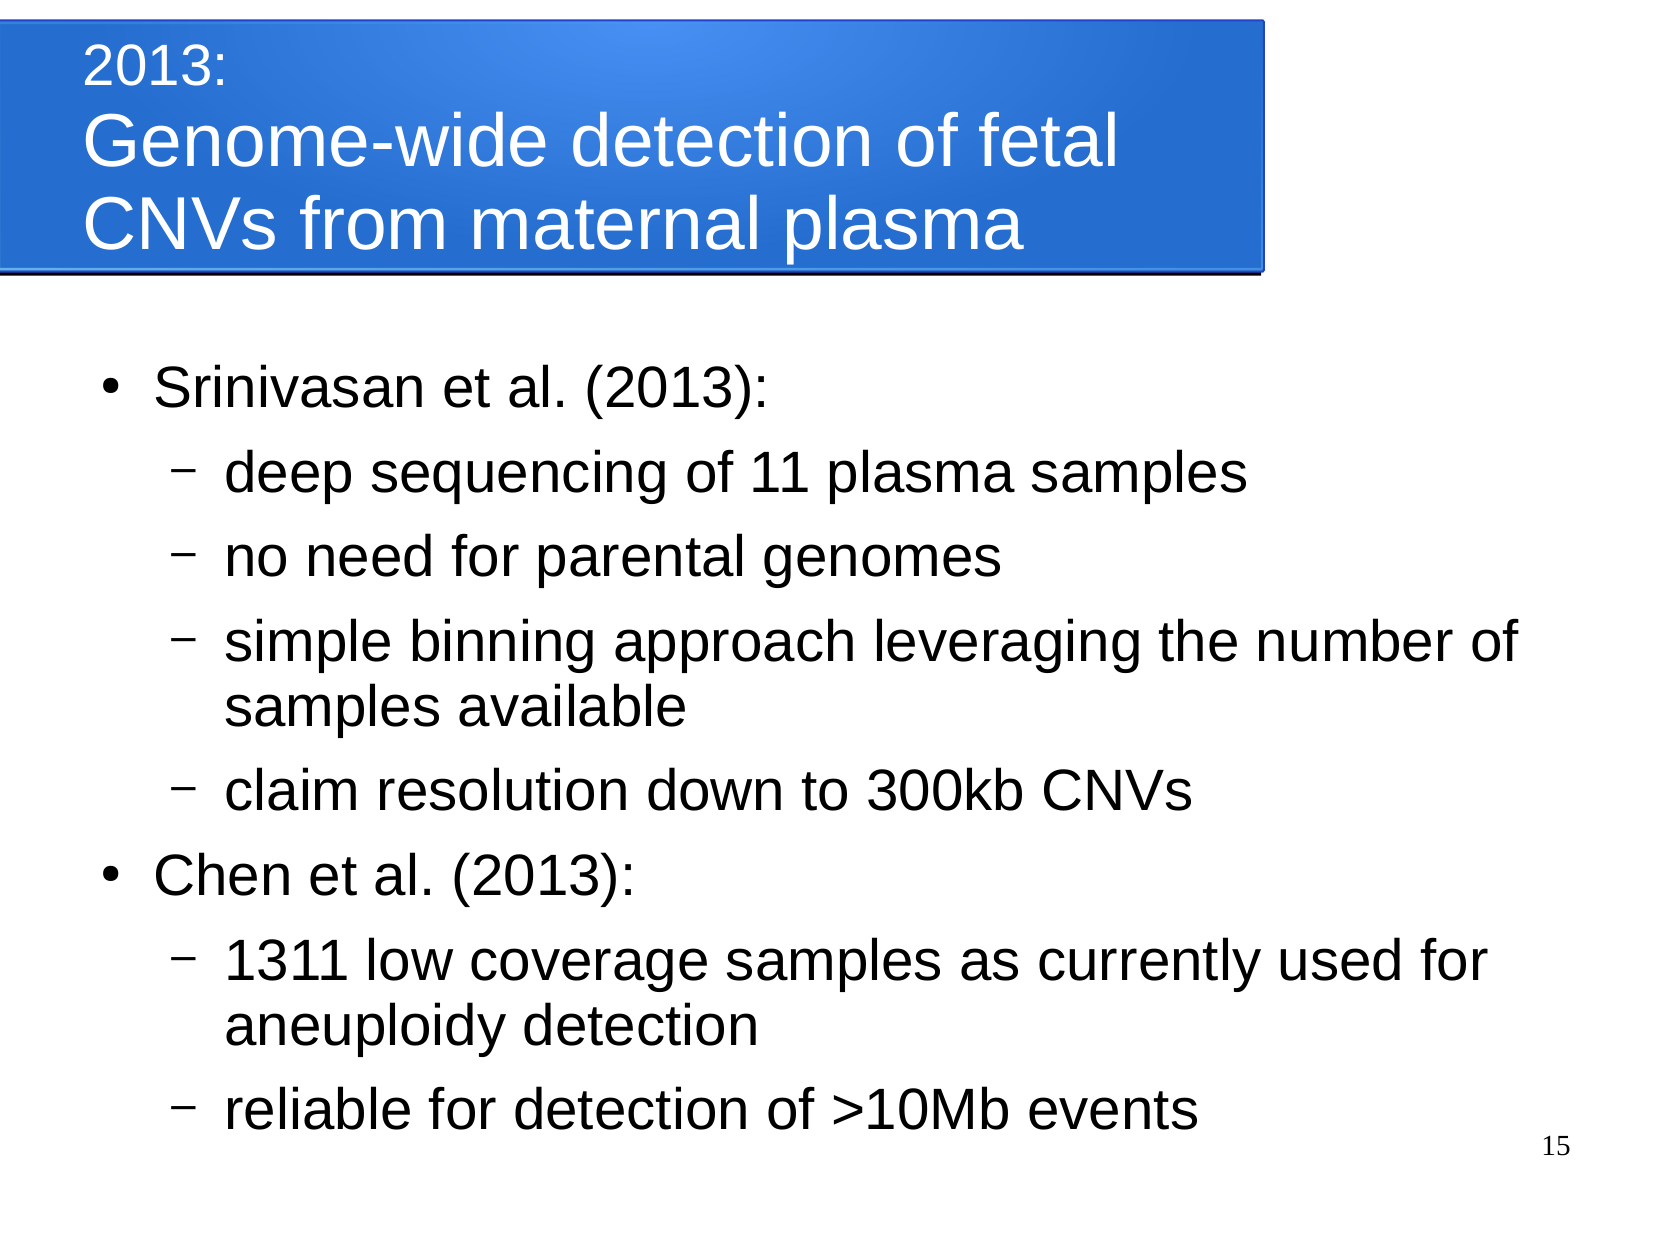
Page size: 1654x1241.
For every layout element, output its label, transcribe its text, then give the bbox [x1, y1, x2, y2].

list Srinivasan et al. (2013): deep sequencing of 11 plasma samples no need for parental genomes simple binning approach leveraging the number of samples available claim resolution down to 300kb CNVs Chen et al. (2013): 1311 low coverage samples as currently used for aneuploidy detection reliable for detection of >10Mb events [82, 354, 1595, 1170]
title 2013: Genome-wide detection of fetal CNVs from maternal plasma [82, 32, 1252, 267]
